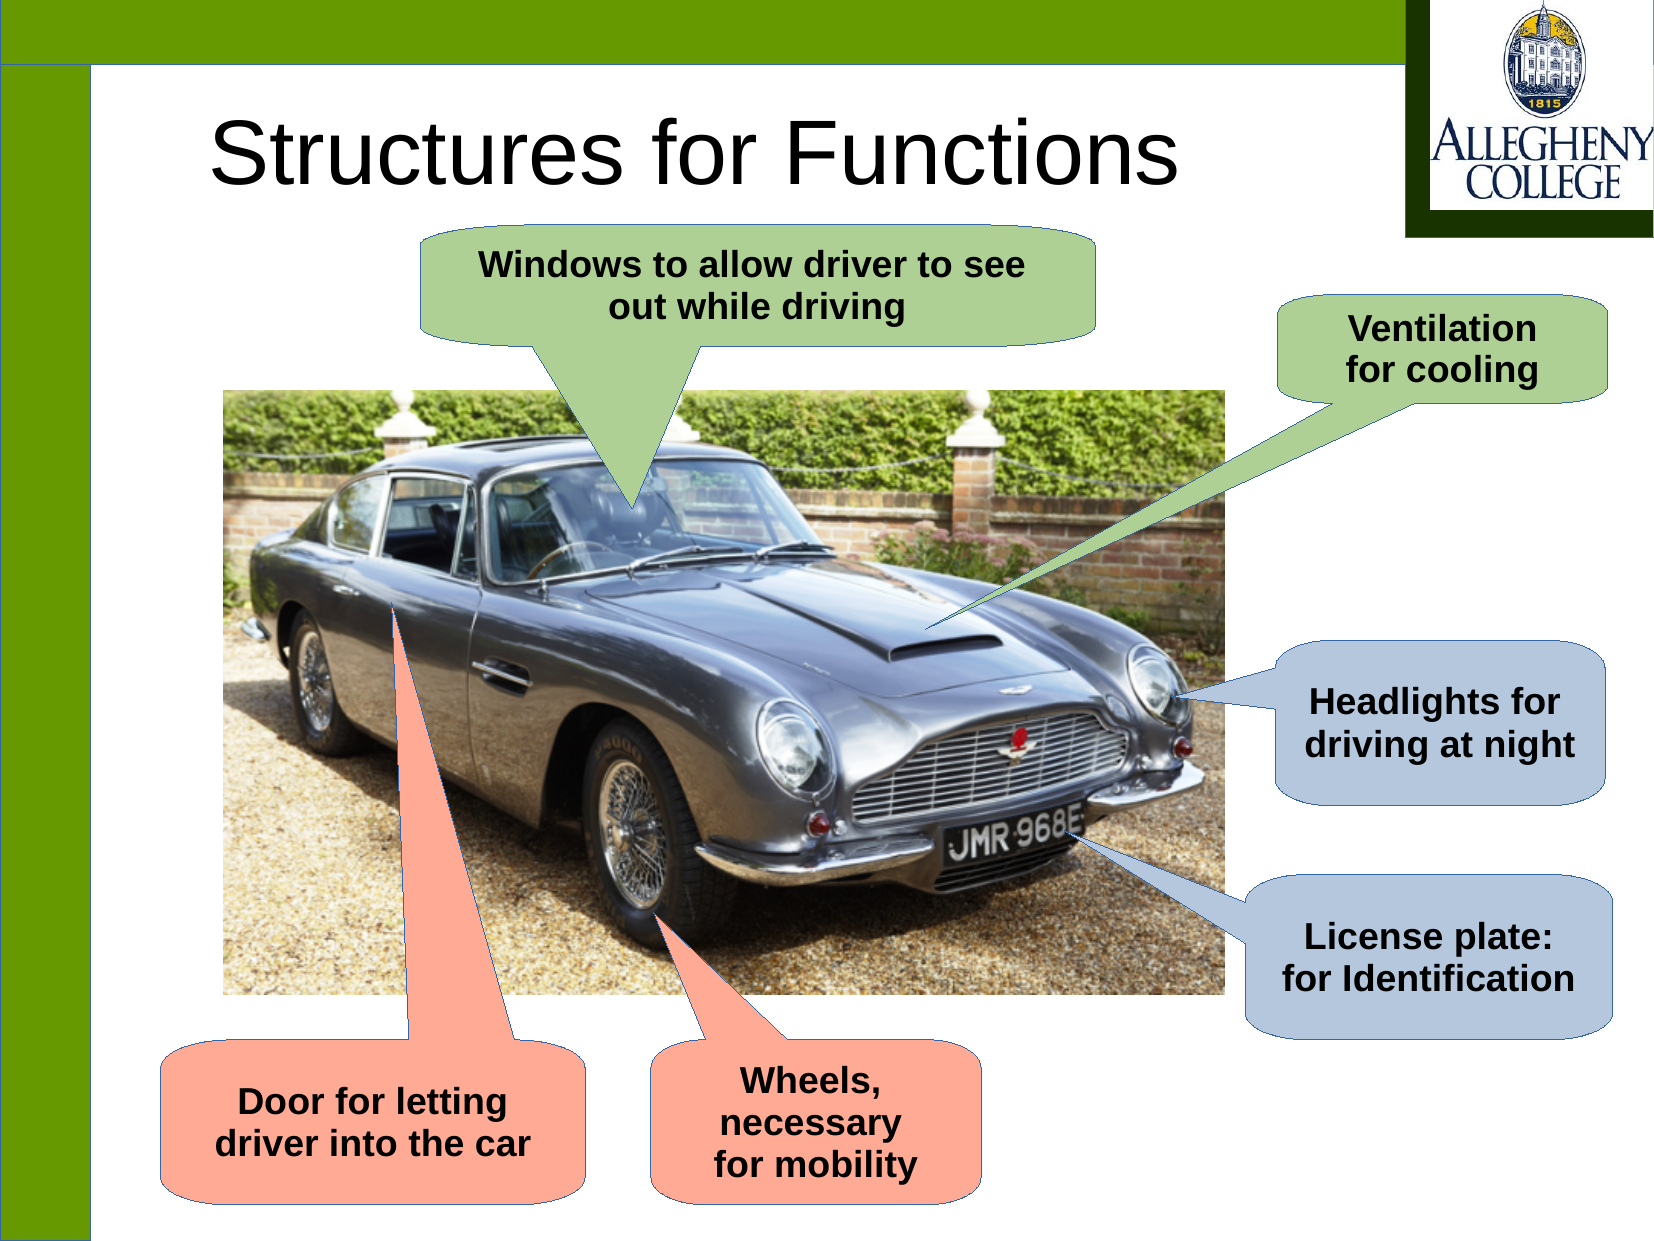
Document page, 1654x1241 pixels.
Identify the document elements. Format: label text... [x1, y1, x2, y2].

text_box Ventilation for cooling [925, 294, 1608, 630]
picture [223, 390, 1225, 995]
picture [1430, 0, 1654, 210]
text_box License plate: for Identification [1064, 830, 1613, 1040]
text_box Wheels, necessary for mobility [650, 912, 982, 1205]
text_box [0, 257, 91, 1241]
text_box Door for letting driver into the car [160, 602, 586, 1205]
text_box Windows to allow driver to see out while driving [420, 224, 1096, 509]
title Structures for Functions [0, 49, 1397, 257]
text_box Headlights for driving at night [1171, 640, 1606, 806]
text_box [0, 0, 1654, 238]
